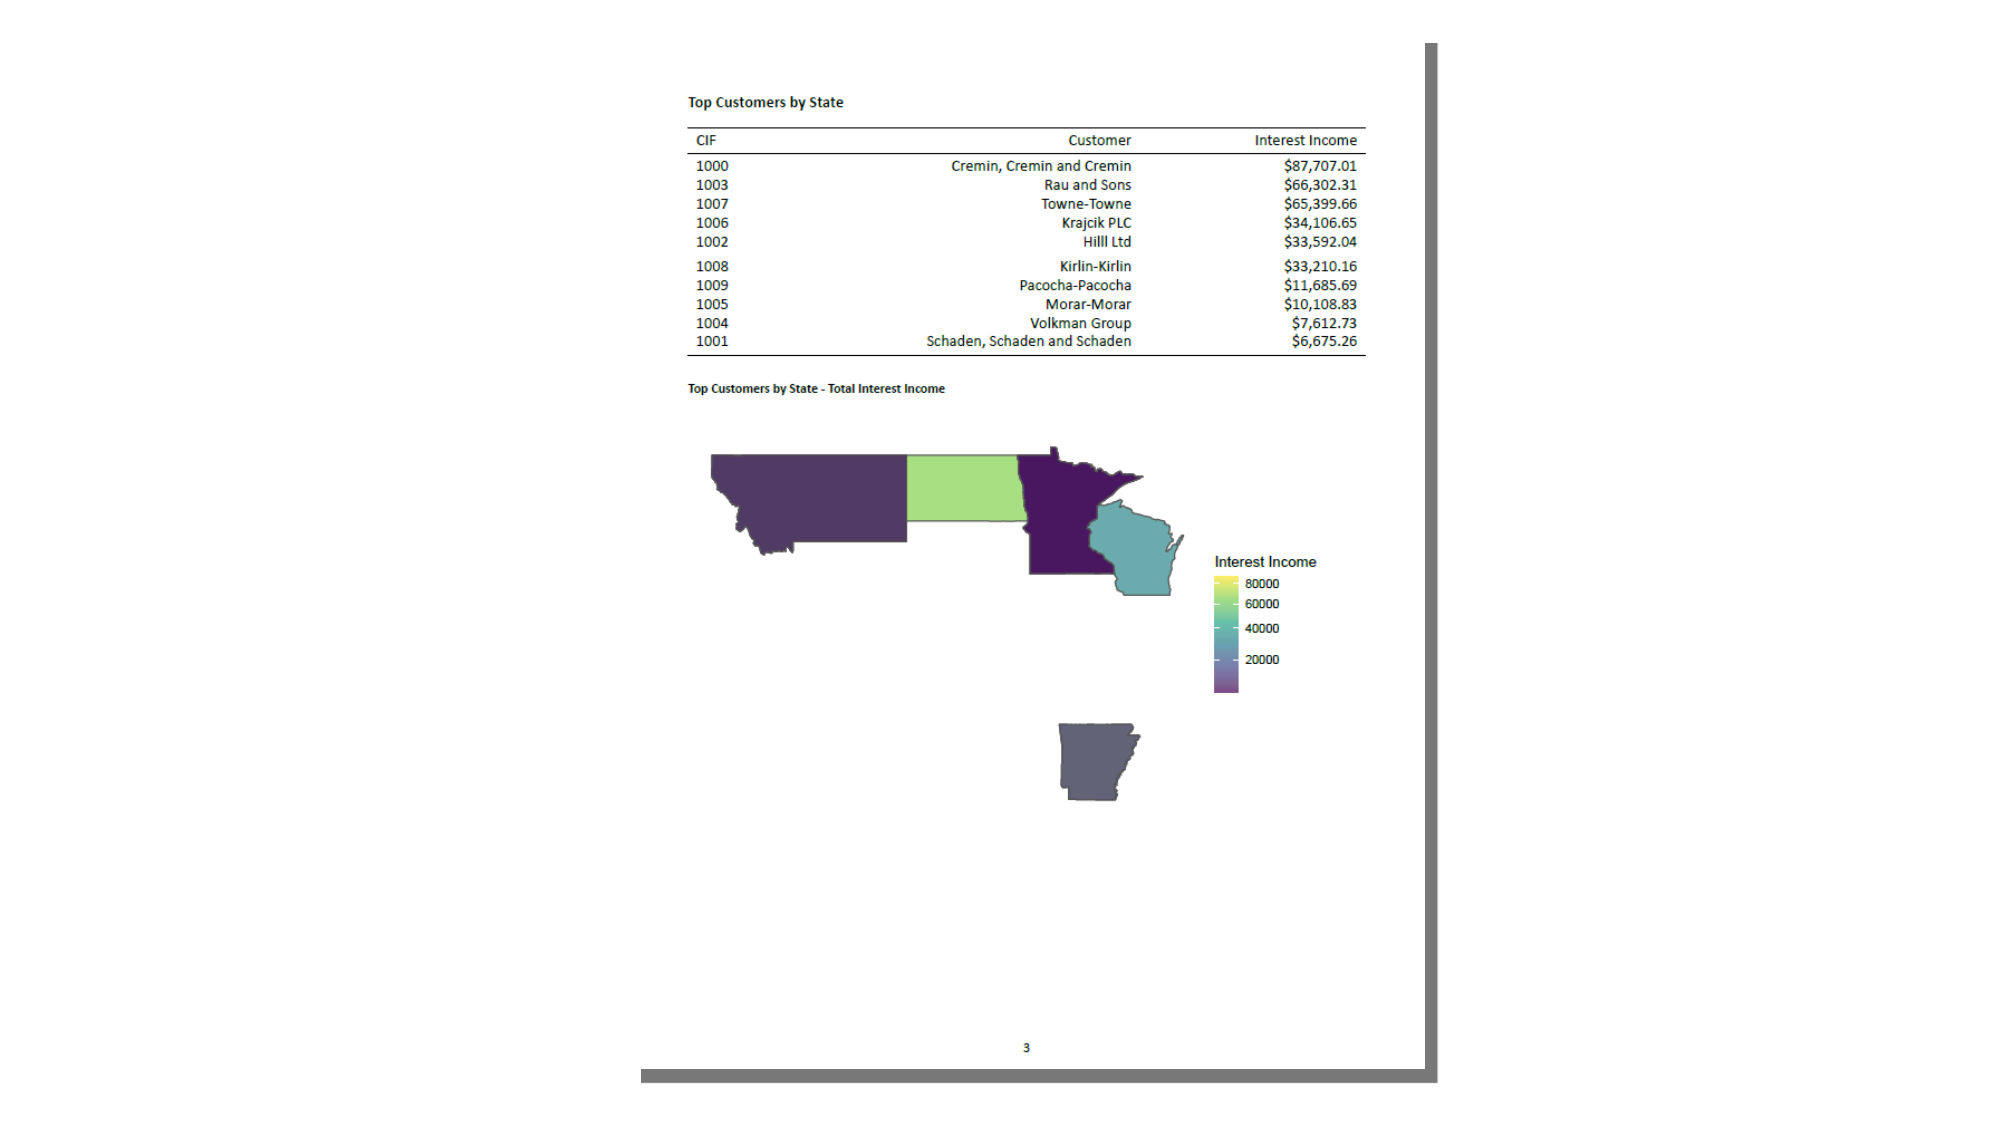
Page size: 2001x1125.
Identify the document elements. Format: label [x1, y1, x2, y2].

picture [625, 27, 1425, 1069]
